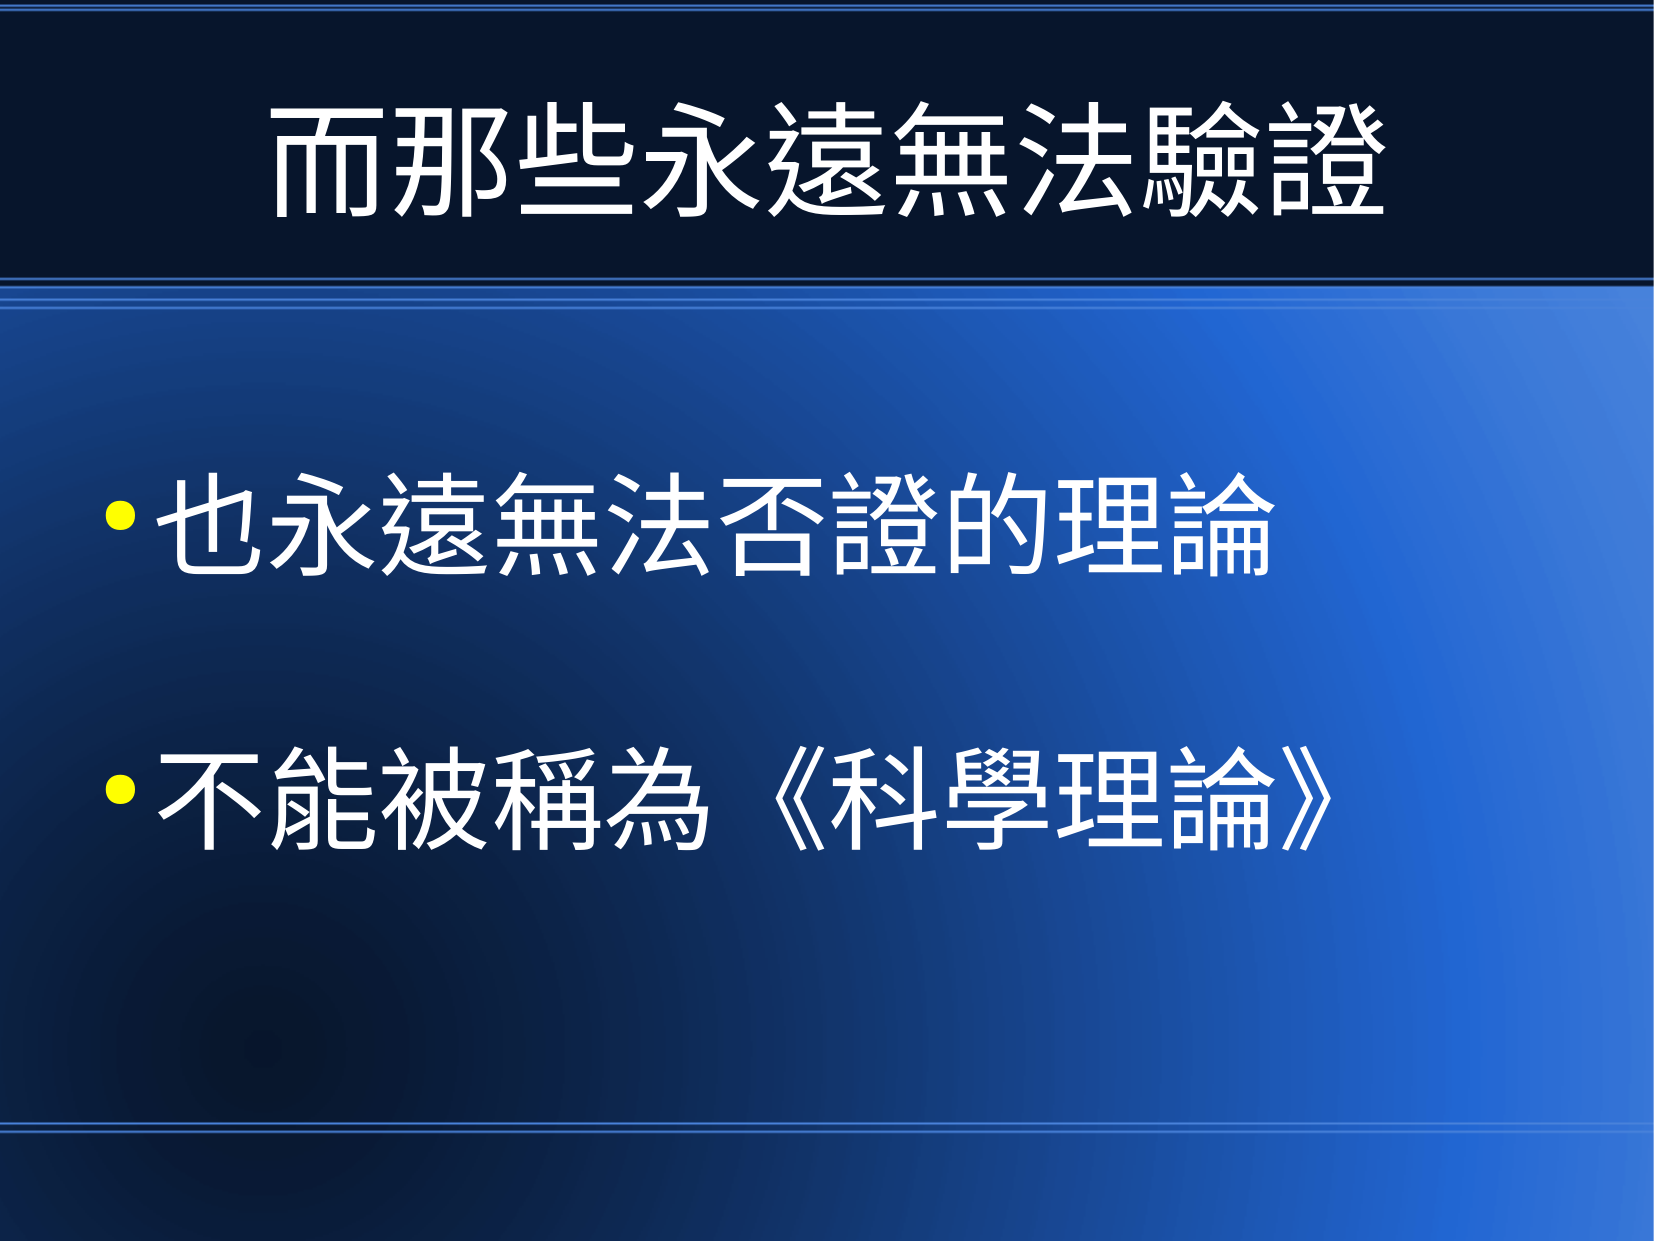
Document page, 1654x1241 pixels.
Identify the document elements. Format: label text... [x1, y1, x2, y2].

title 而那些永遠無法驗證 [82, 49, 1571, 257]
picture [0, 0, 1654, 1241]
list 也永遠無法否證的理論 不能被稱為《科學理論》 [82, 355, 1571, 1241]
